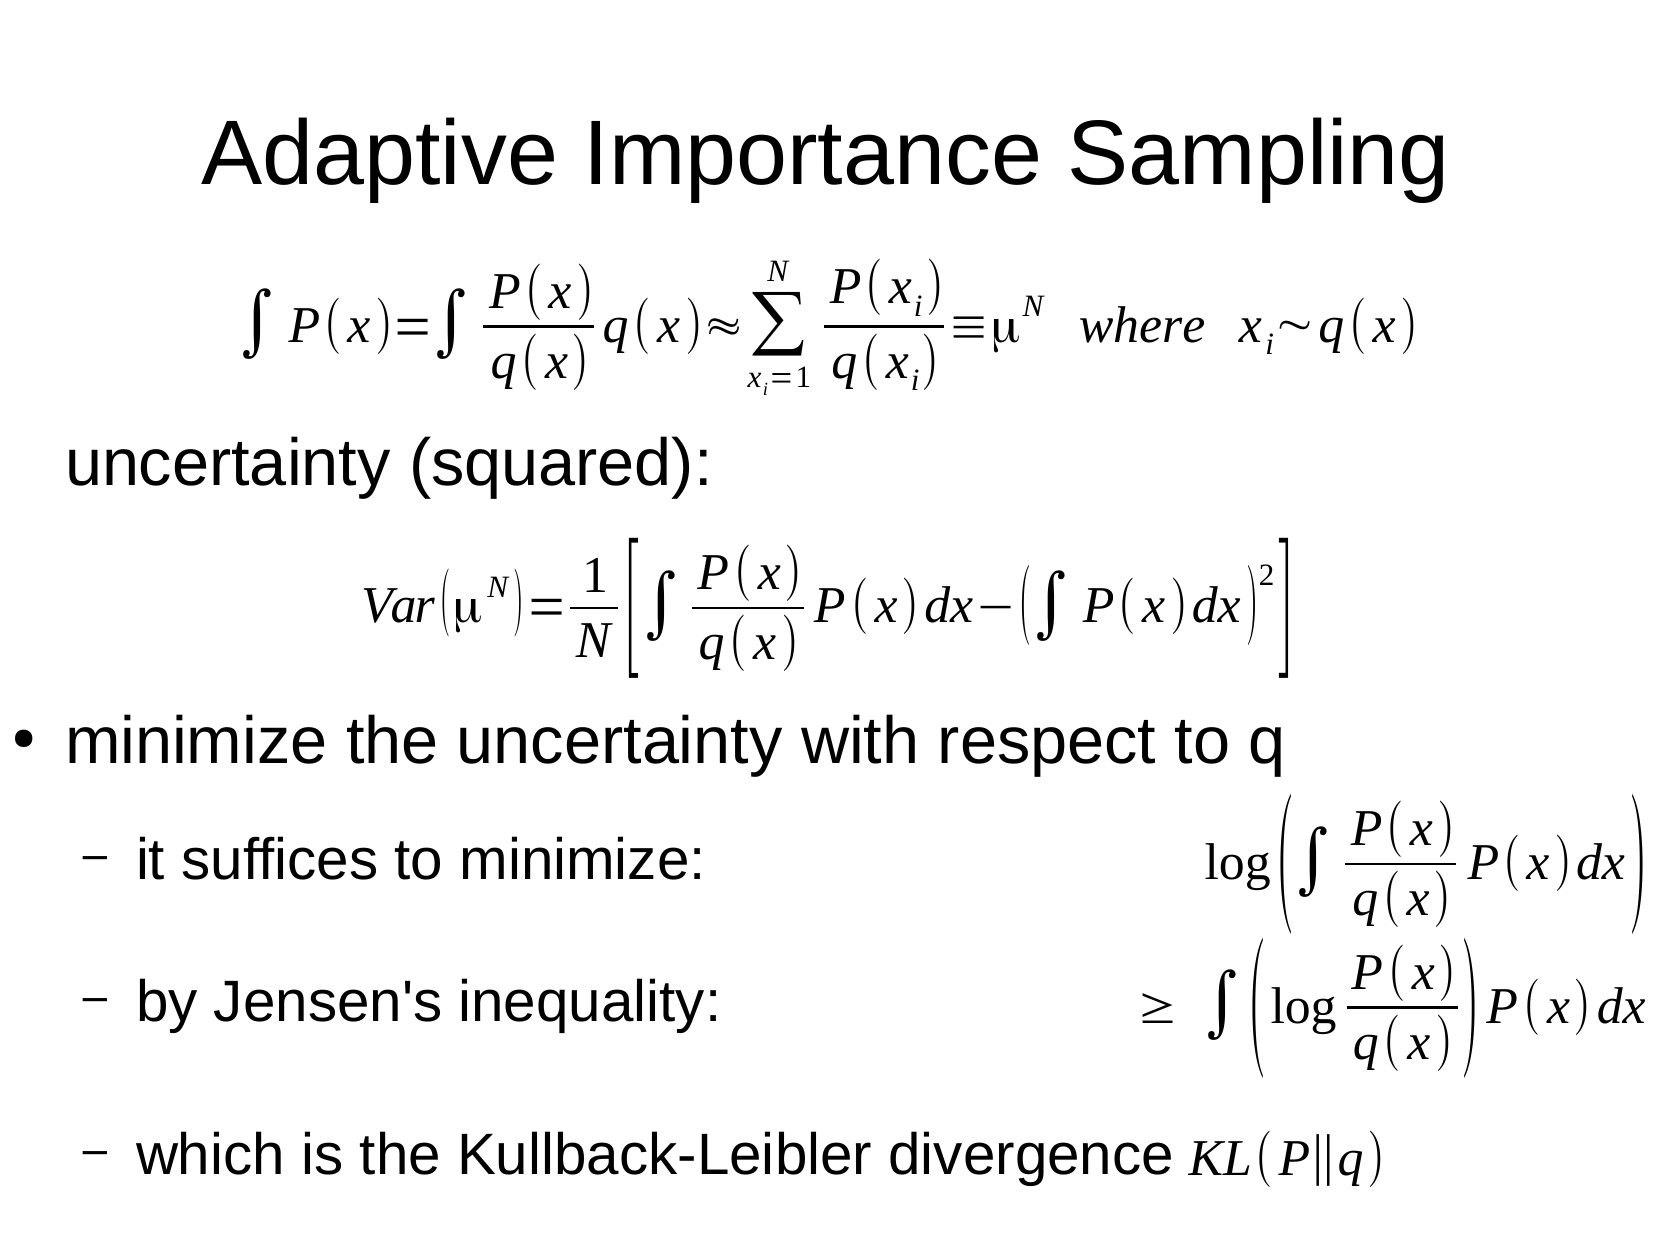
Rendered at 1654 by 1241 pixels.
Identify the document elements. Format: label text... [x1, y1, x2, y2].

title Adaptive Importance Sampling [82, 49, 1571, 257]
chart [1129, 791, 1654, 1081]
text_box by Jensen's inequality: [0, 968, 752, 1049]
list it suffices to minimize: [0, 826, 1196, 922]
text_box which is the Kullback-Leibler divergence [0, 1122, 1294, 1241]
chart [354, 535, 1299, 681]
chart [229, 253, 1425, 400]
chart [1179, 1126, 1391, 1189]
list minimize the uncertainty with respect to q [0, 702, 1388, 798]
list uncertainty (squared): [0, 425, 1483, 520]
